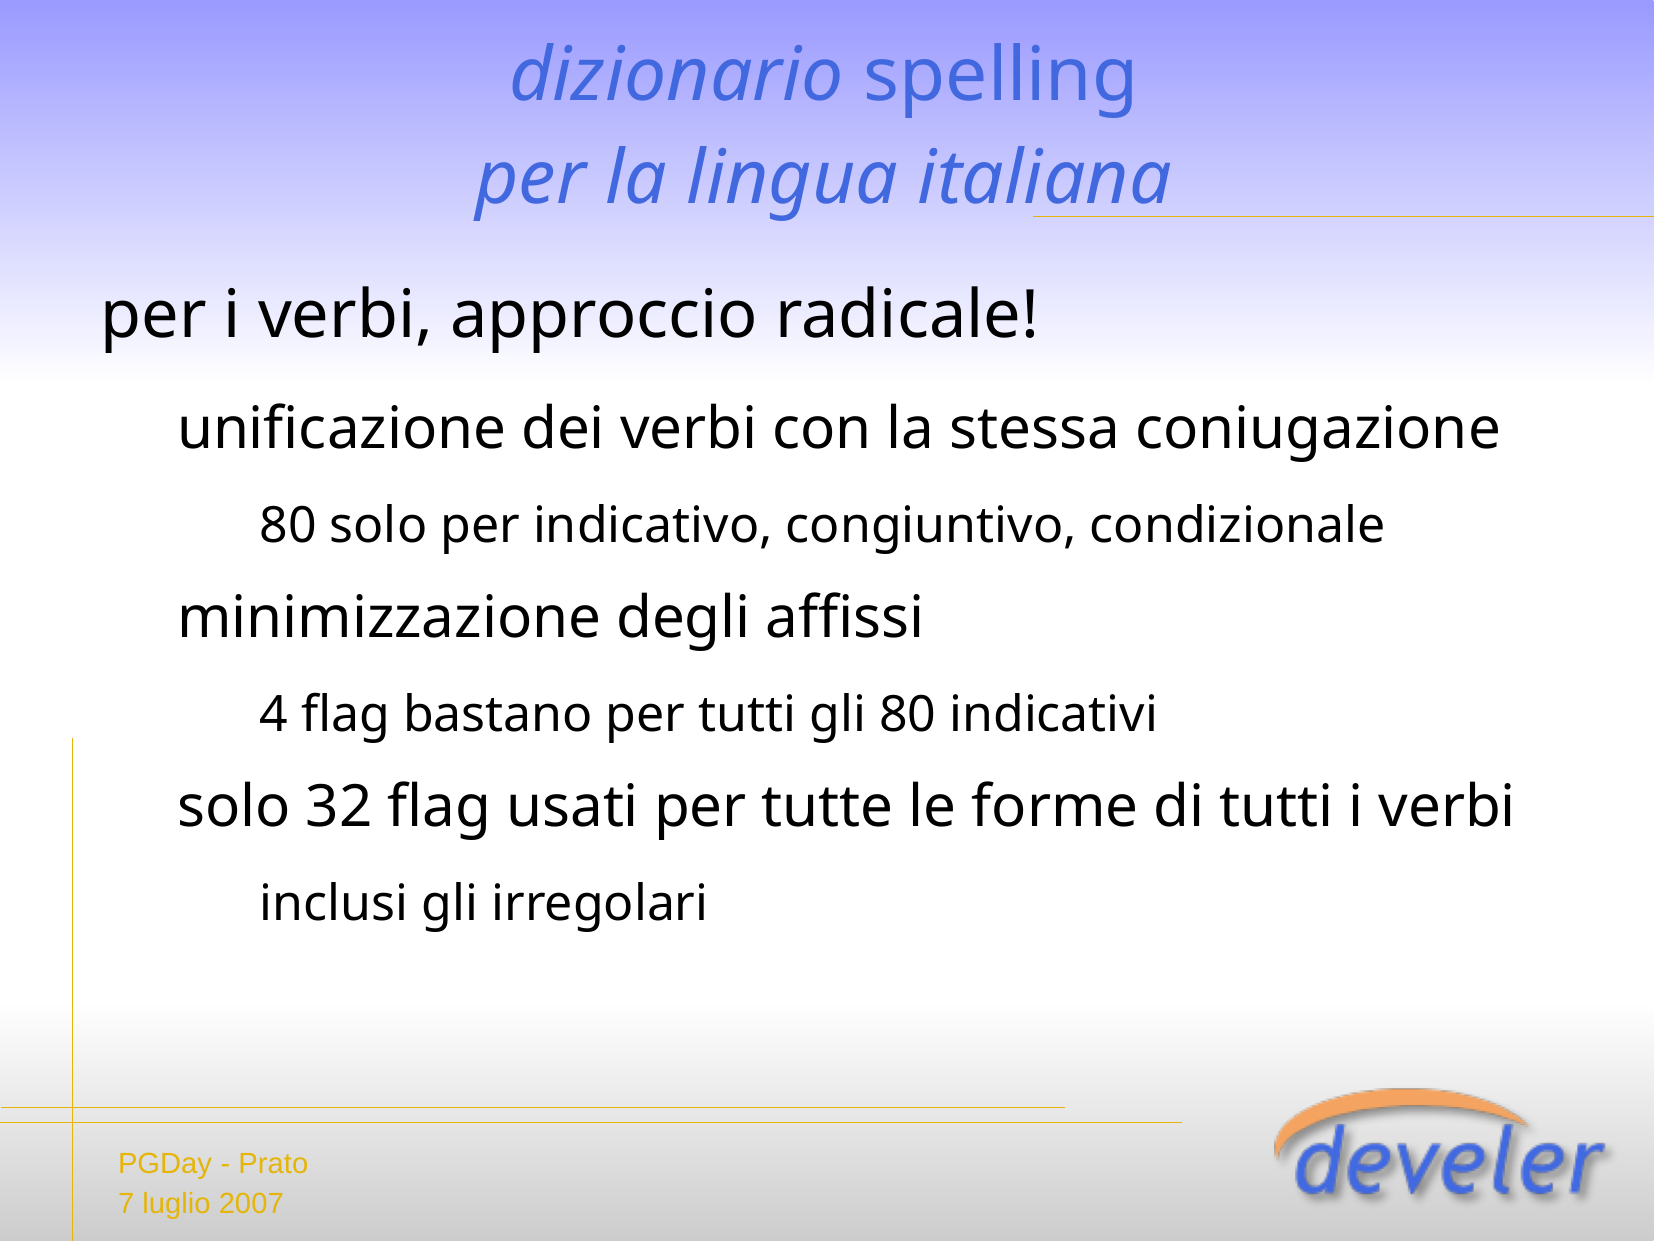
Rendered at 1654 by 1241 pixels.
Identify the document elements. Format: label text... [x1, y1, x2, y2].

title dizionario spelling per la lingua italiana [82, 29, 1565, 217]
list per i verbi, approccio radicale! unificazione dei verbi con la stessa coniugazione 80 solo per indicativo, congiuntivo, condizionale minimizzazione degli affissi 4 flag bastano per tutti gli 80 indicativi solo 32 flag usati per tutte le forme di tutti i verbi inclusi gli irregolari [82, 265, 1571, 1093]
picture [1269, 1083, 1622, 1211]
